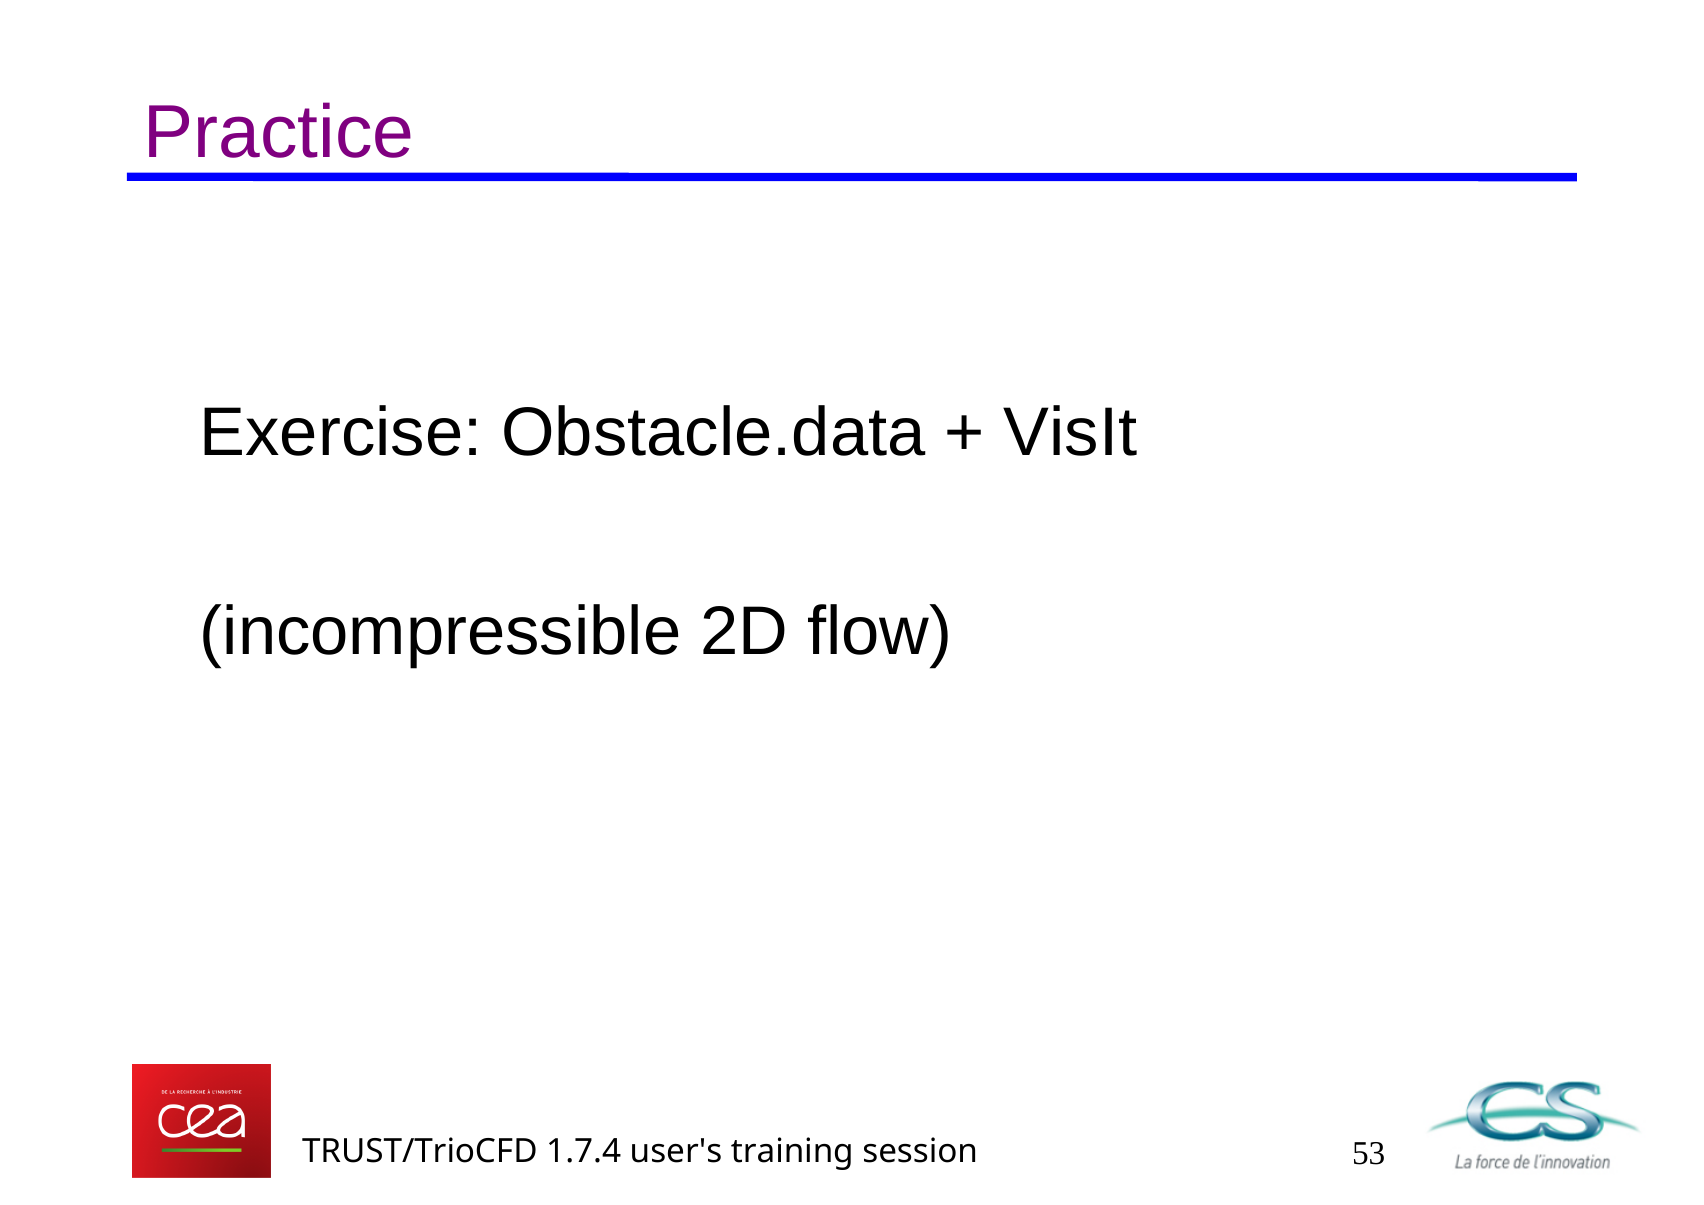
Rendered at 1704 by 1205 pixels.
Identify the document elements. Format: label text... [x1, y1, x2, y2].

list Exercise: Obstacle.data + VisIt (incompressible 2D flow) [127, 378, 1576, 965]
title Practice [127, 39, 1576, 215]
picture [1423, 1072, 1648, 1179]
picture [132, 1064, 271, 1178]
